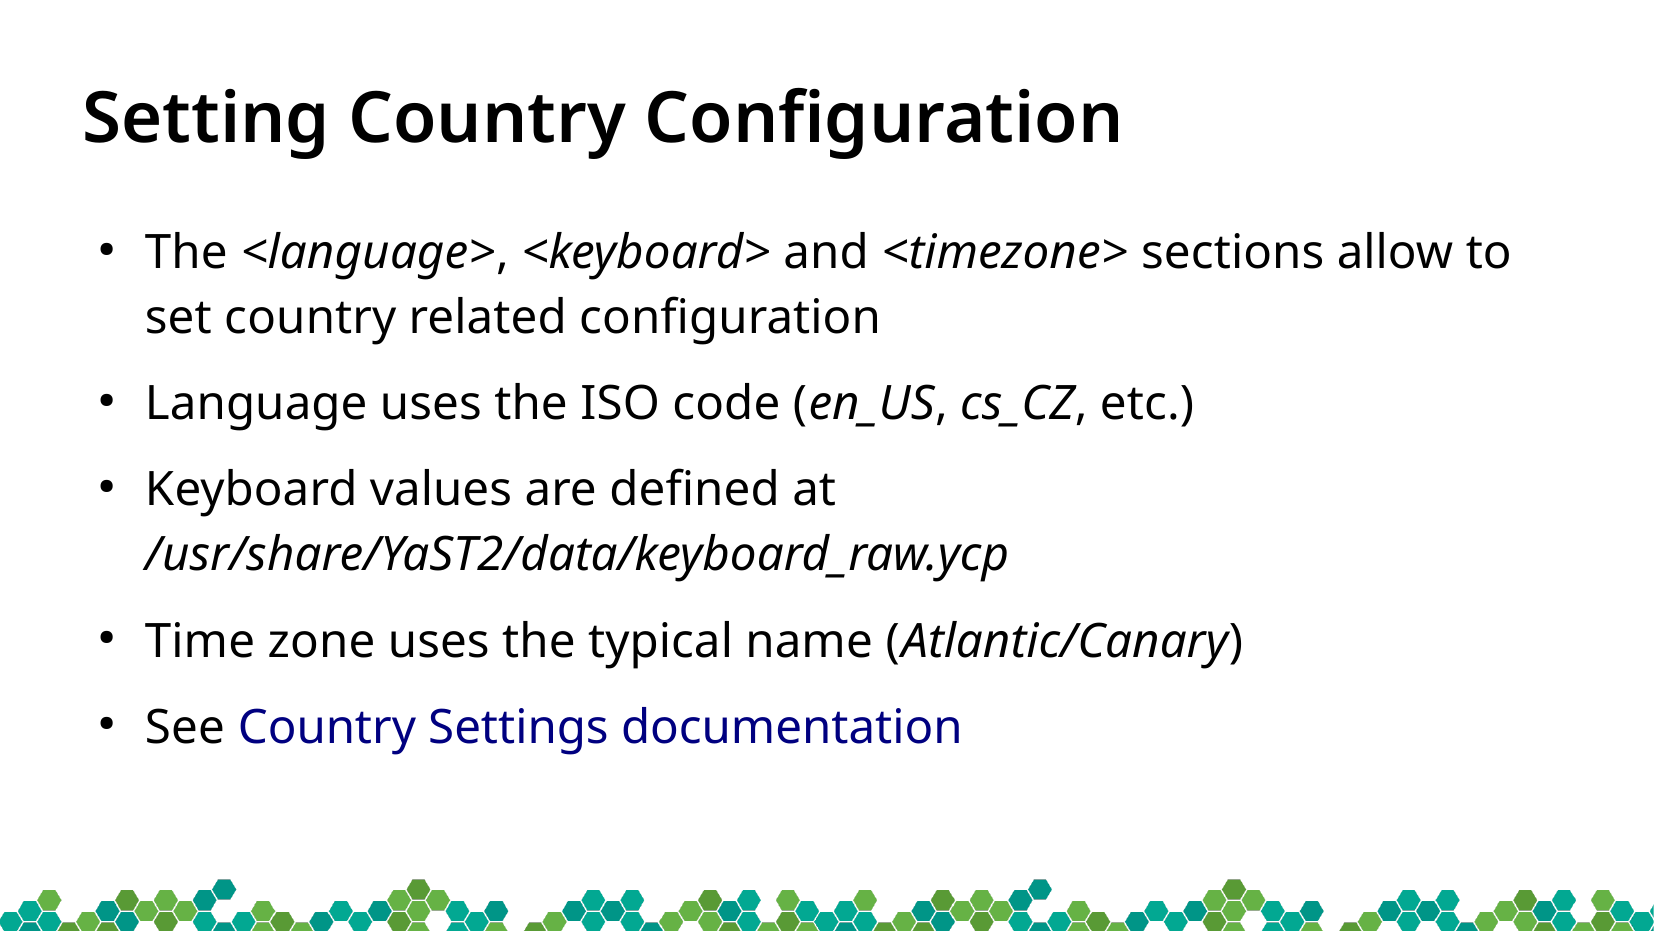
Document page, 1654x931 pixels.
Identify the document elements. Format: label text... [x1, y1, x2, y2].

picture [0, 871, 1654, 931]
list The <language>, <keyboard> and <timezone> sections allow to set country related configuration Language uses the ISO code (en_US, cs_CZ, etc.) Keyboard values are defined at /usr/share/YaST2/data/keyboard_raw.ycp Time zone uses the typical name (Atlantic/Canary) See Country Settings documentation [82, 217, 1571, 758]
title Setting Country Configuration [82, 37, 1571, 193]
